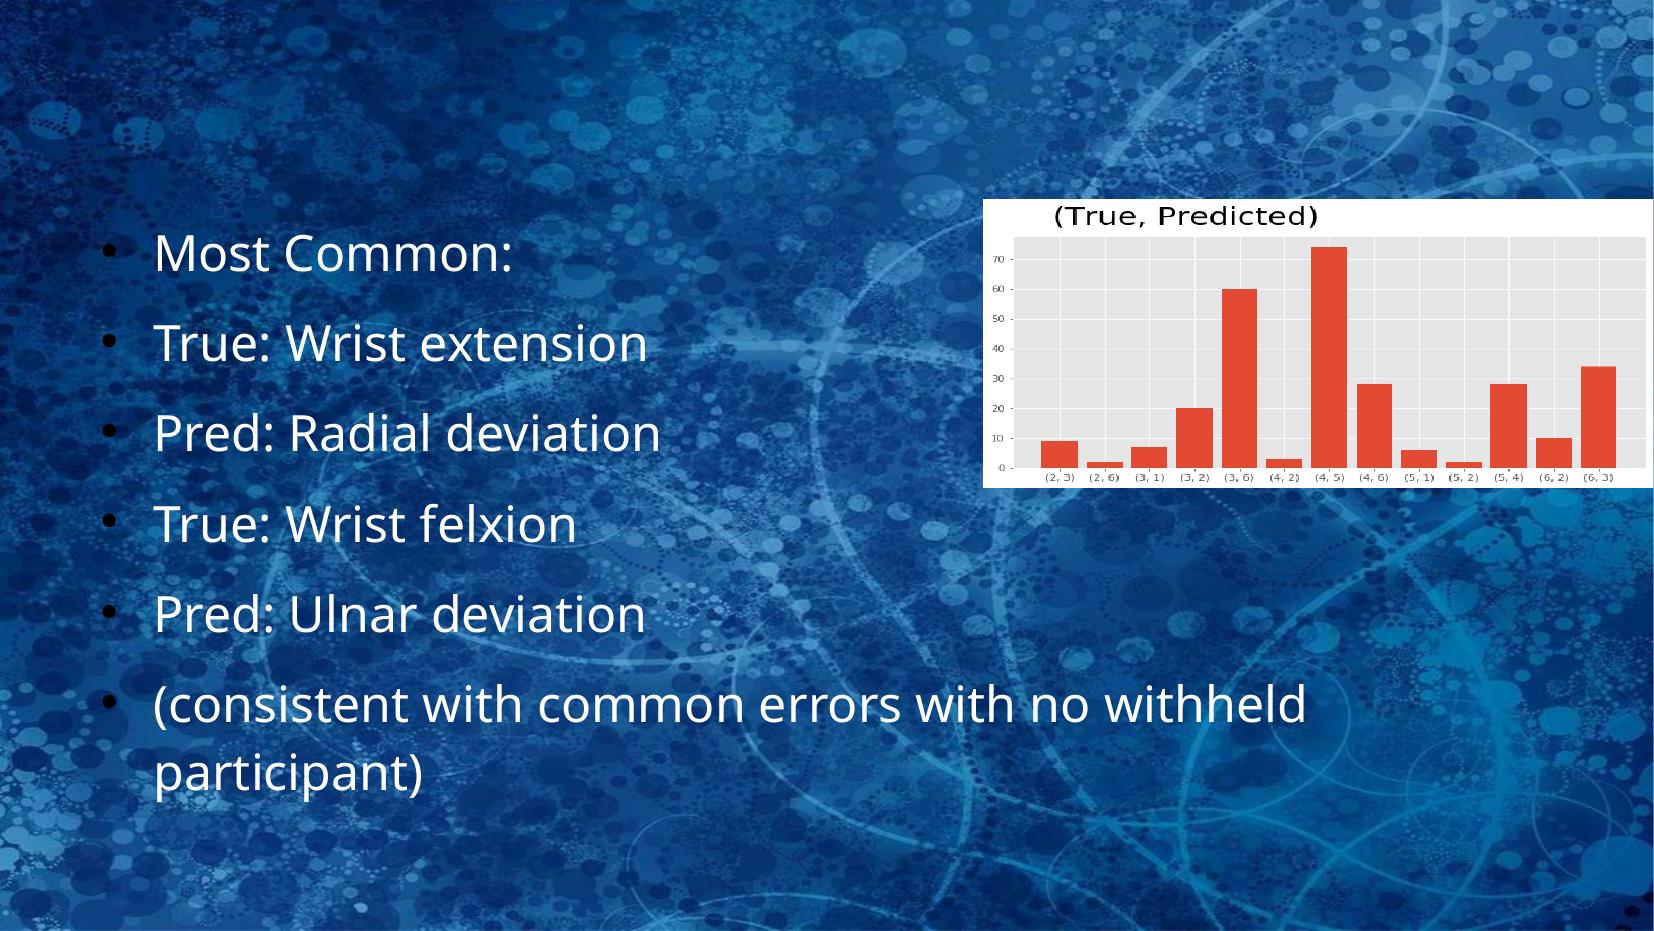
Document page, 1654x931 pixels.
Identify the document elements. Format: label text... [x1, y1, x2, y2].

list Most Common: True: Wrist extension Pred: Radial deviation True: Wrist felxion Pred: Ulnar deviation (consistent with common errors with no withheld participant) [82, 217, 1571, 758]
picture [0, 0, 1654, 931]
